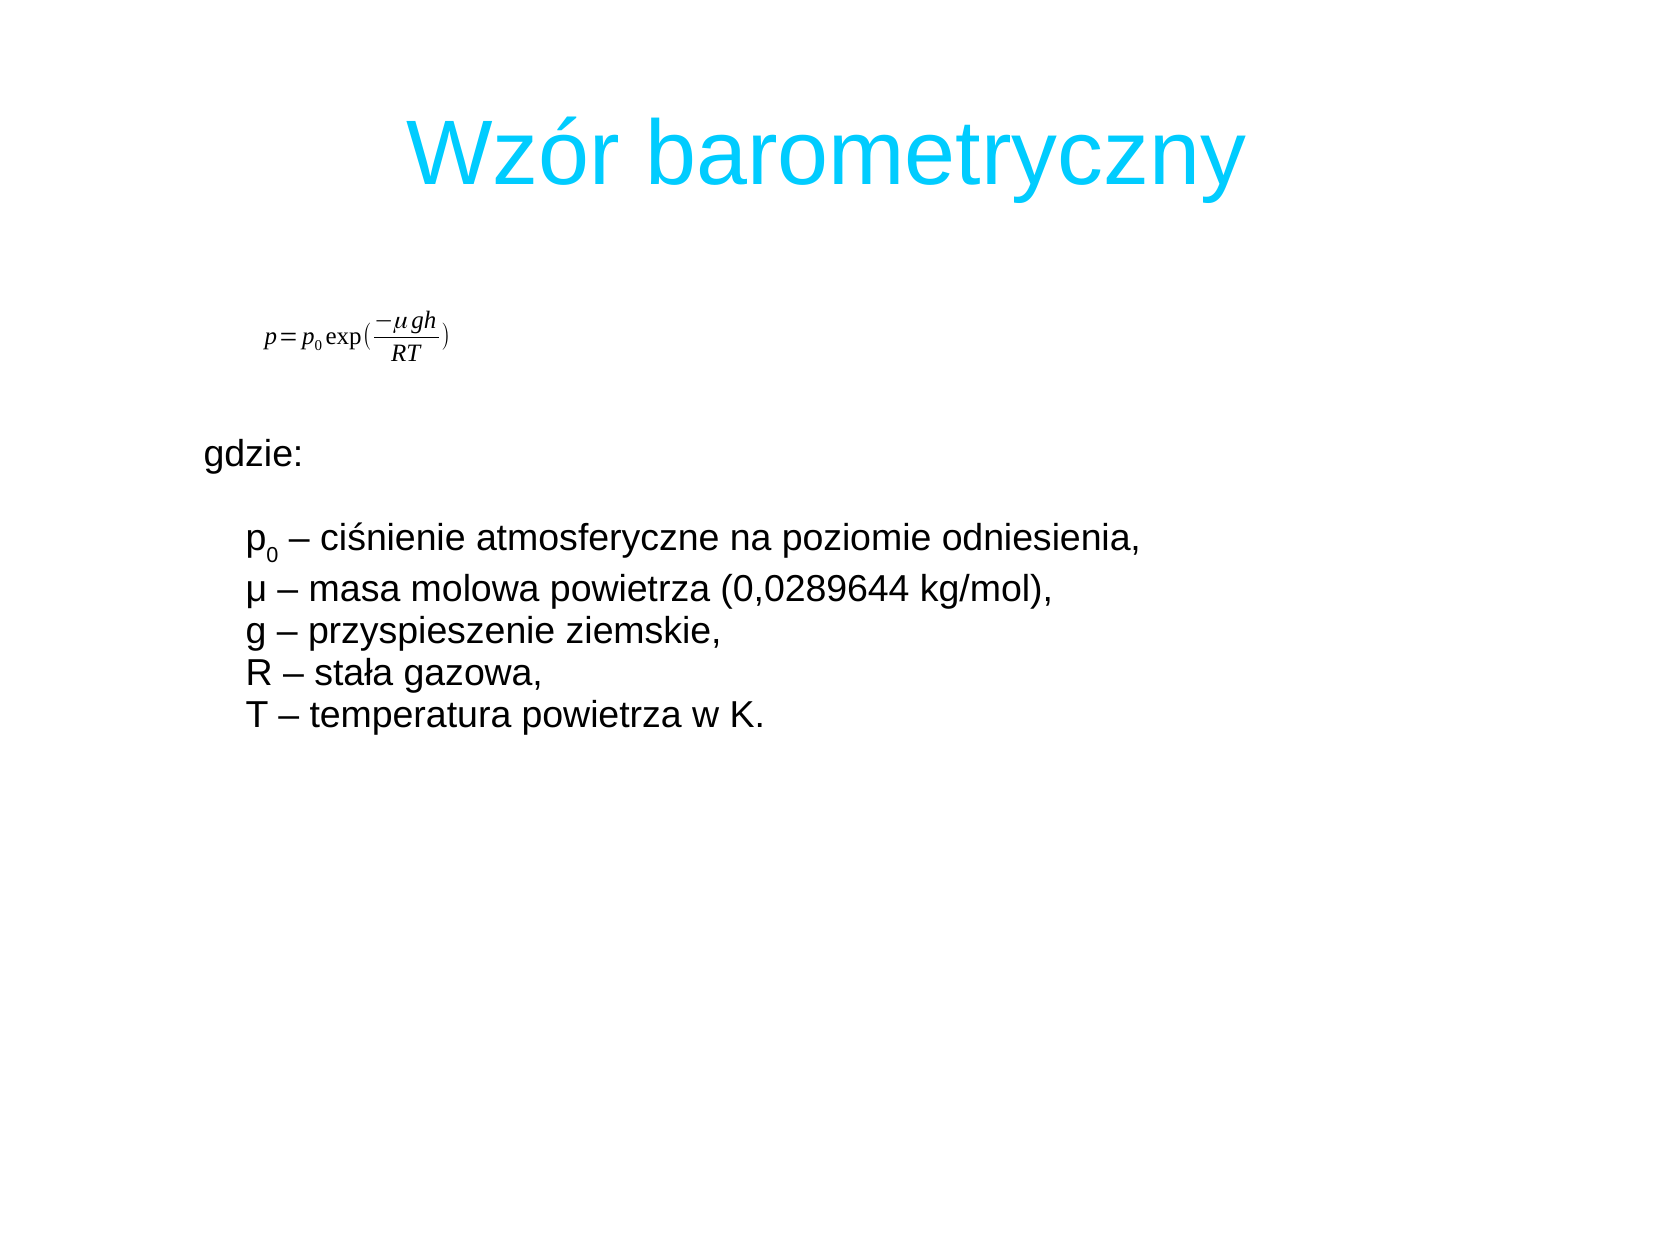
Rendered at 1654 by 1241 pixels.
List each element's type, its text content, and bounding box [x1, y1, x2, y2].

text_box gdzie: p0 – ciśnienie atmosferyczne na poziomie odniesienia, μ – masa molowa powietrza (0,0289644 kg/mol), g – przyspieszenie ziemskie, R – stała gazowa, T – temperatura powietrza w K. [188, 425, 1241, 743]
chart [255, 307, 456, 368]
title Wzór barometryczny [82, 49, 1571, 257]
